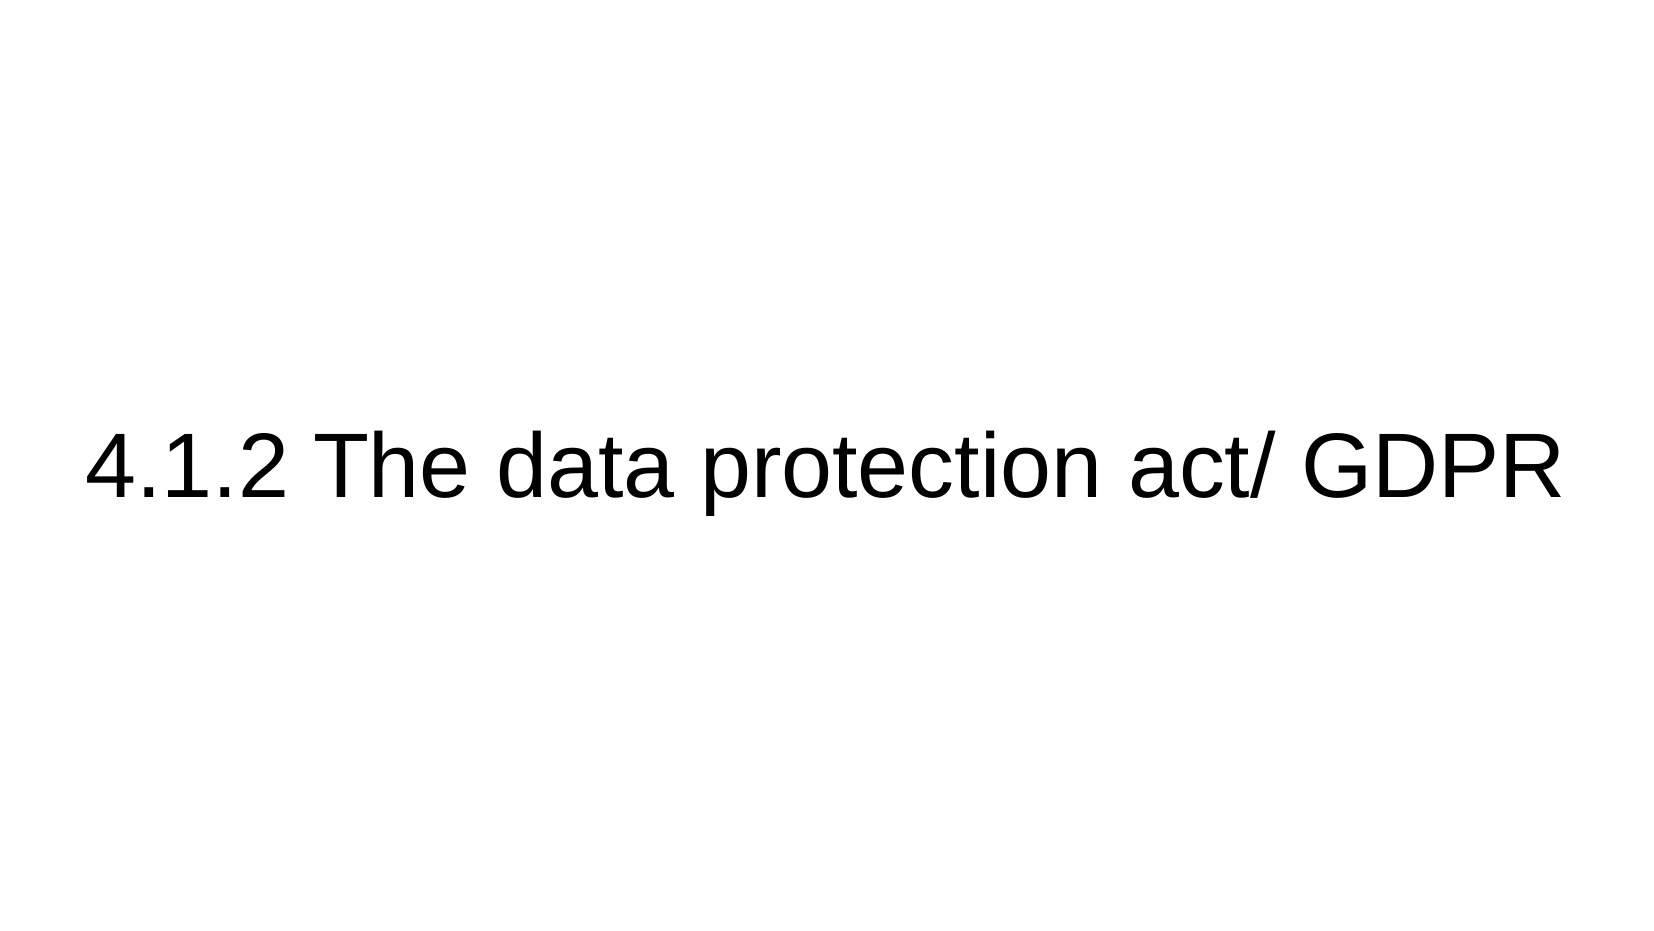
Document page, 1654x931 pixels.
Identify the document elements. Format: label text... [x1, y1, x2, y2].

title 4.1.2 The data protection act/ GDPR [82, 192, 1571, 739]
